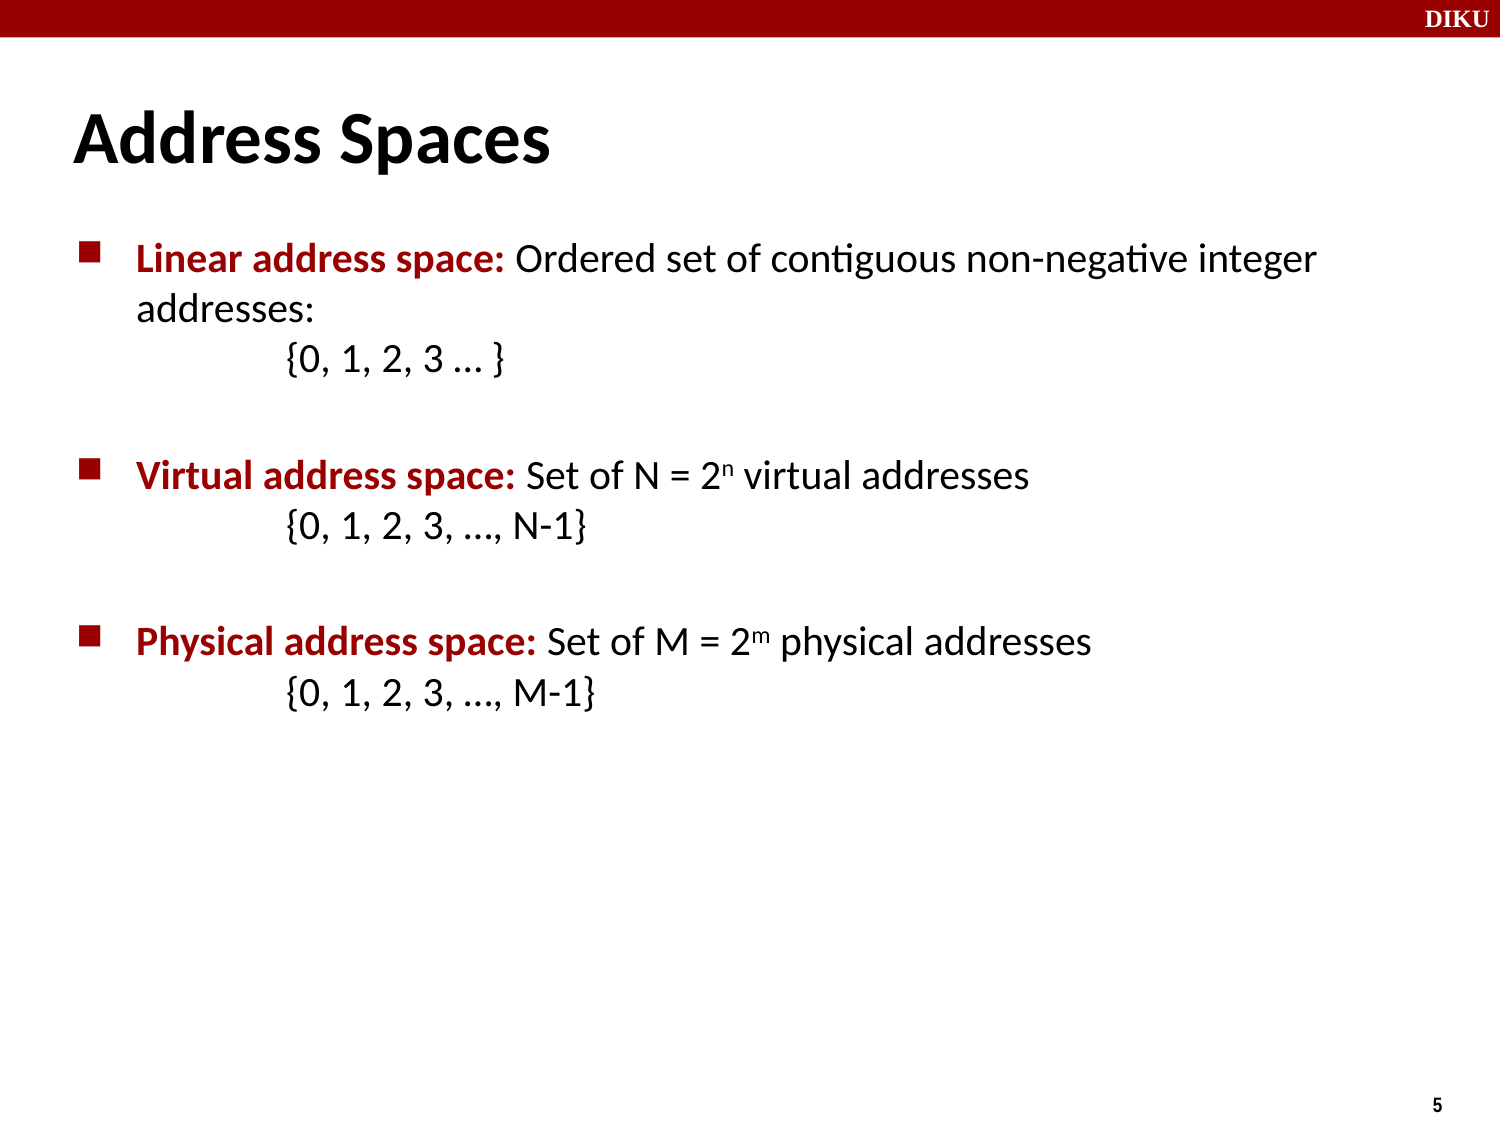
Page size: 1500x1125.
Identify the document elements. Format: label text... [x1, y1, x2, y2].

text_box Linear address space: Ordered set of contiguous non-negative integer addresses: {0, 1, 2, 3 … } Virtual address space: Set of N = 2n virtual addresses {0, 1, 2, 3, …, N-1} Physical address space: Set of M = 2m physical addresses {0, 1, 2, 3, …, M-1} [65, 223, 1425, 1039]
text_box Address Spaces [58, 71, 1304, 197]
